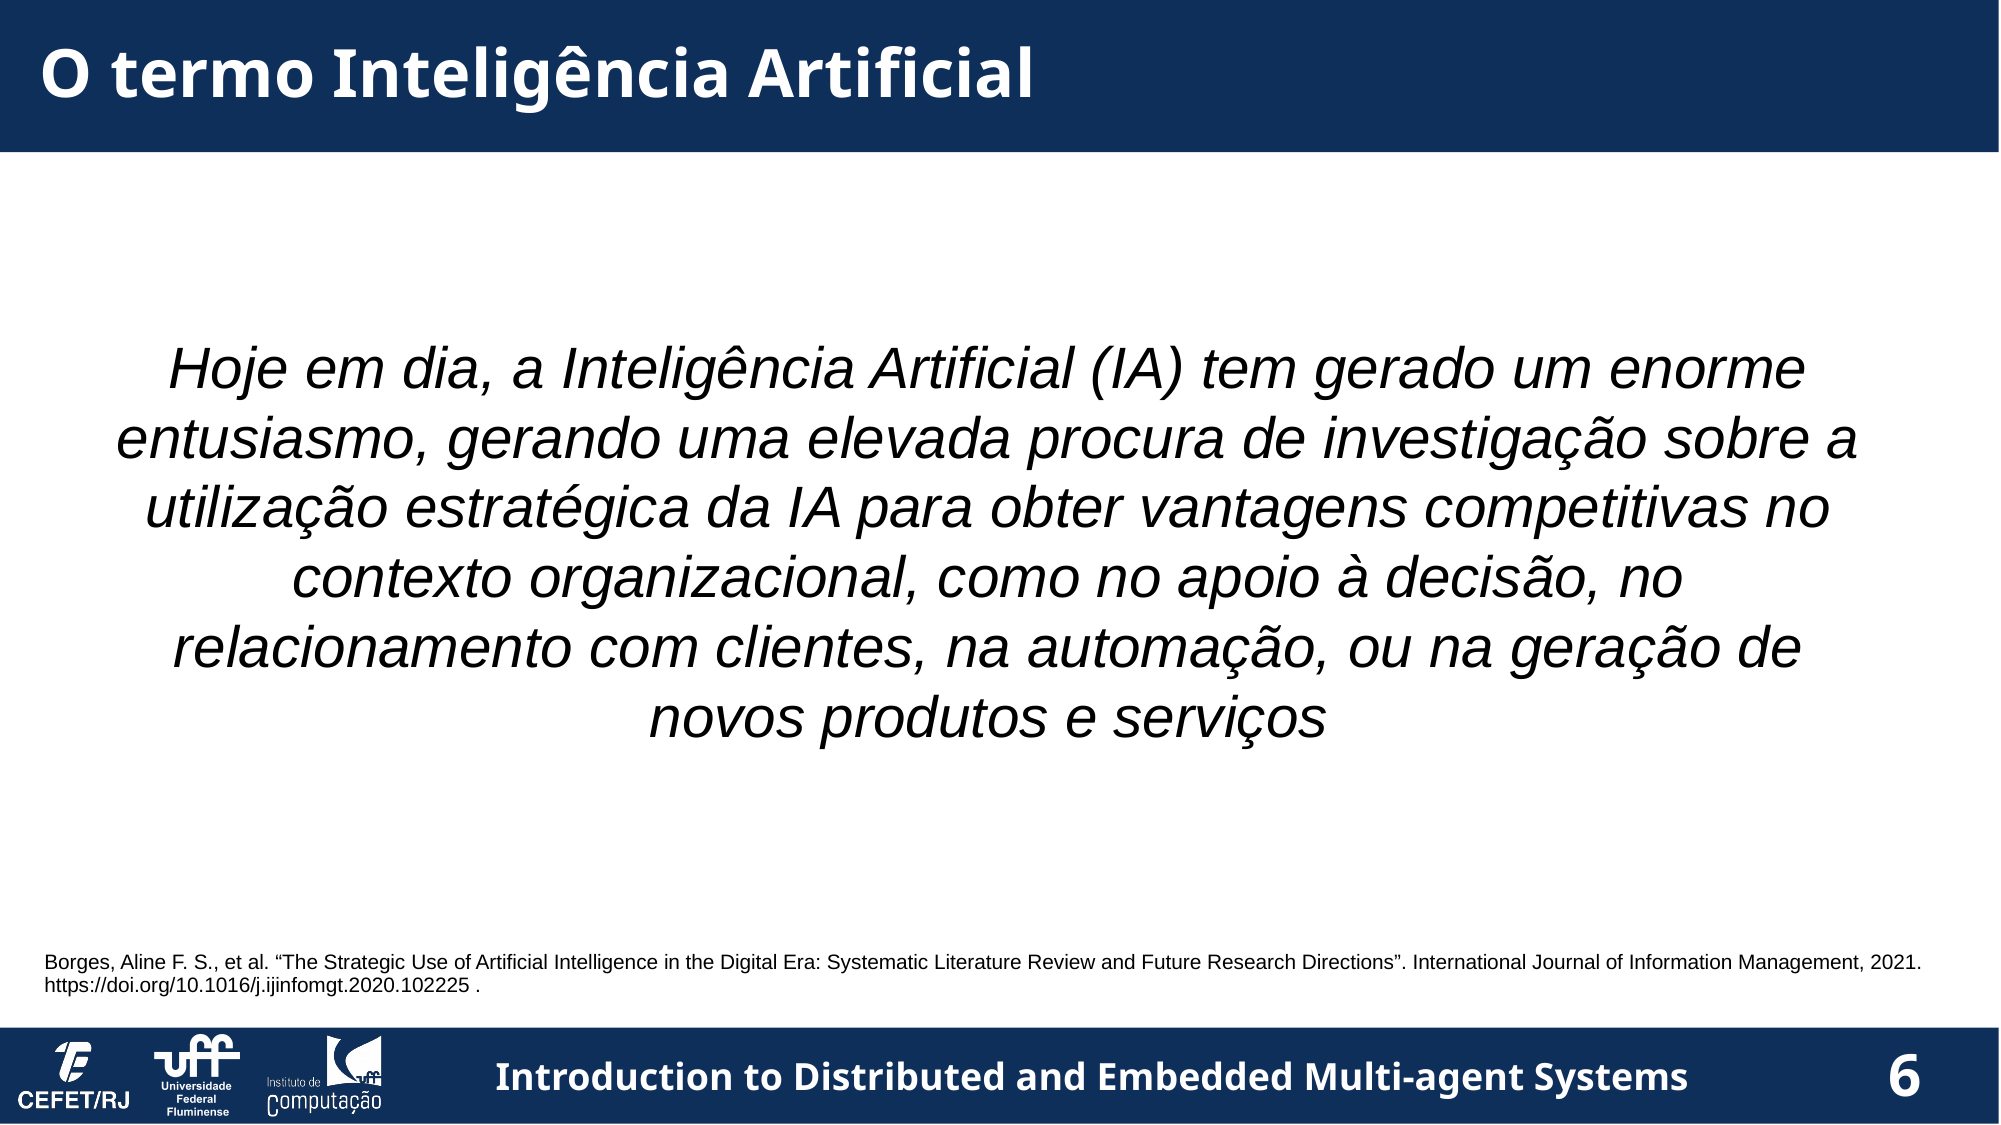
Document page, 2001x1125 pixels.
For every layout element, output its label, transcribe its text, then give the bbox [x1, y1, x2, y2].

text_box Hoje em dia, a Inteligência Artificial (IA) tem gerado um enorme entusiasmo, gerando uma elevada procura de investigação sobre a utilização estratégica da IA para obter vantagens competitivas no contexto organizacional, como no apoio à decisão, no relacionamento com clientes, na automação, ou na geração de novos produtos e serviços [88, 322, 1890, 758]
picture [265, 1033, 383, 1117]
picture [18, 1021, 129, 1125]
picture [153, 1033, 241, 1121]
text_box Borges, Aline F. S., et al. “The Strategic Use of Artificial Intelligence in the Digital Era: Systematic Literature Review and Future Research Directions”. International Journal of Information Management, 2021. https://doi.org/10.1016/j.ijinfomgt.2020.102225 . [29, 943, 1949, 1033]
text_box O termo Inteligência Artificial [25, 23, 1999, 119]
